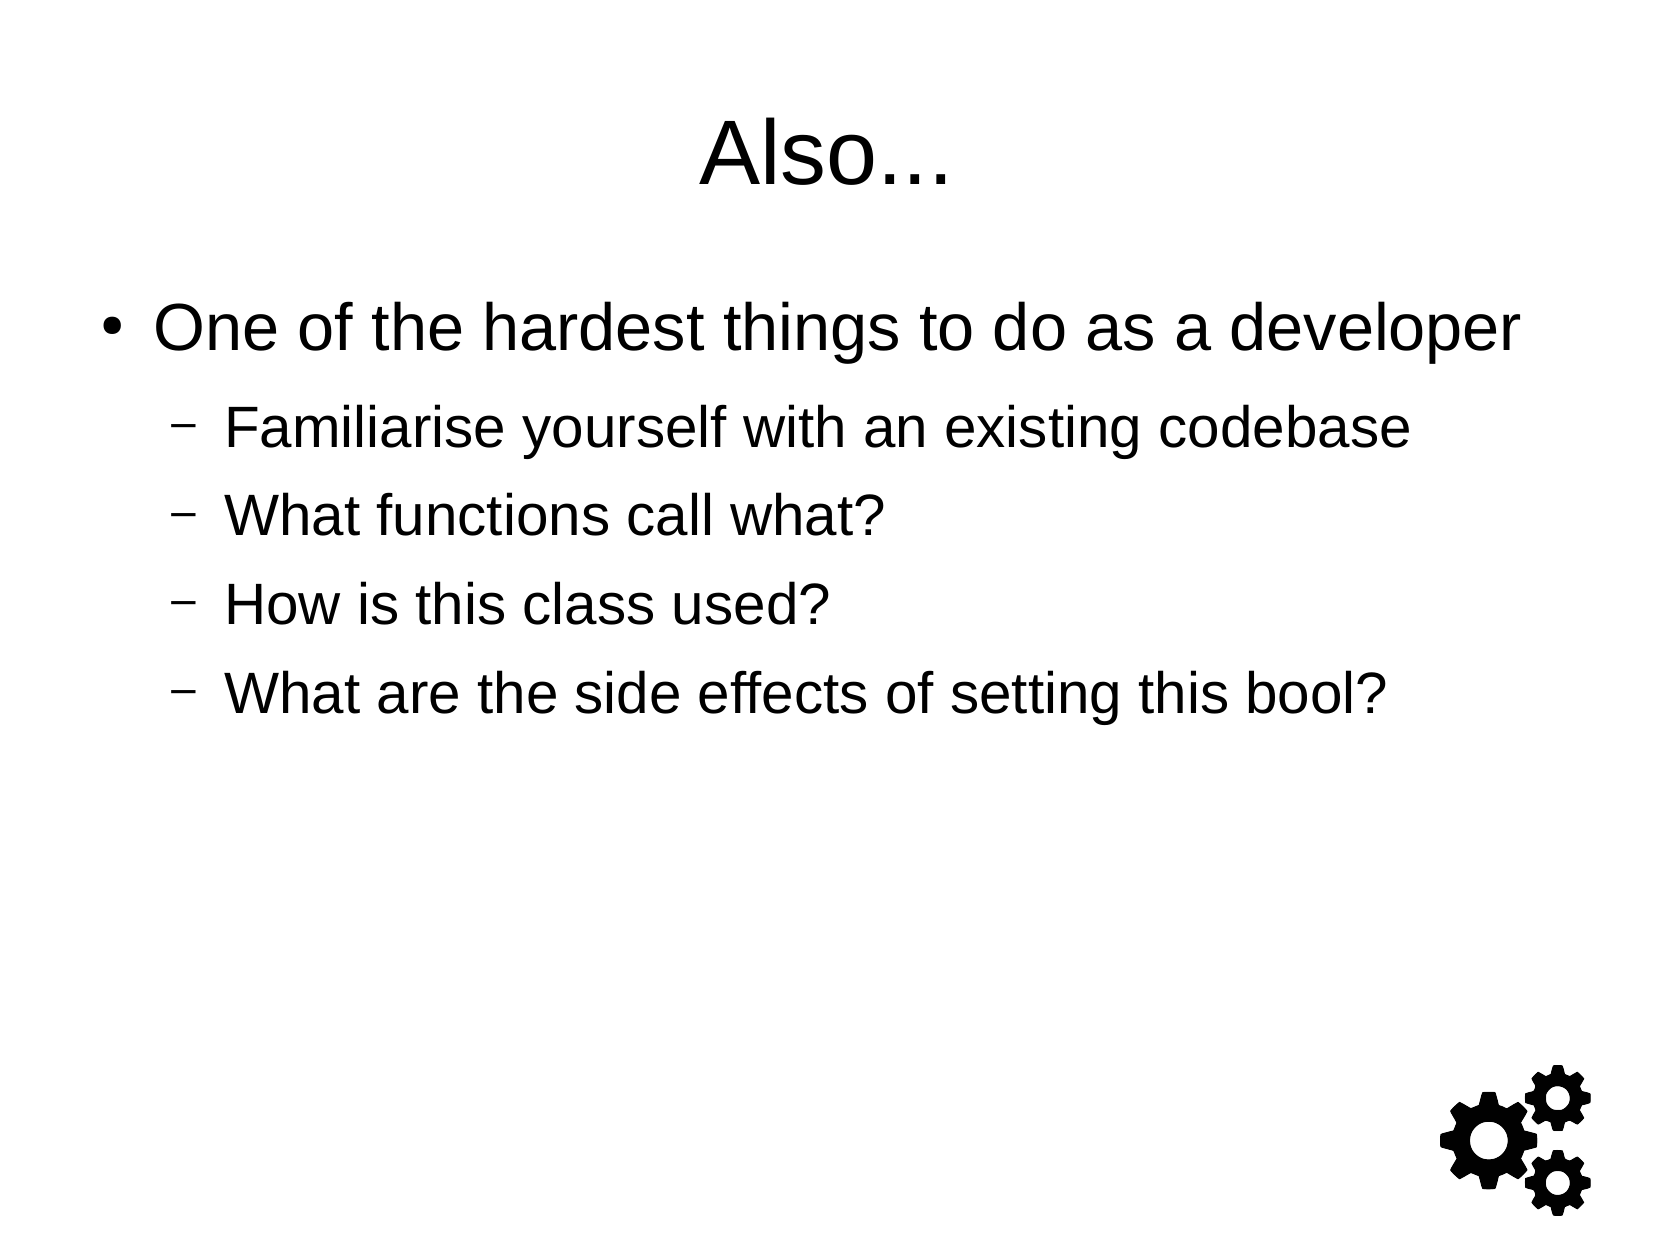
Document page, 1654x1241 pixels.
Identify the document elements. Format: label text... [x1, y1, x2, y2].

picture [1440, 1065, 1591, 1216]
list One of the hardest things to do as a developer Familiarise yourself with an existing codebase What functions call what? How is this class used? What are the side effects of setting this bool? [82, 290, 1571, 1010]
title Also... [82, 49, 1571, 257]
